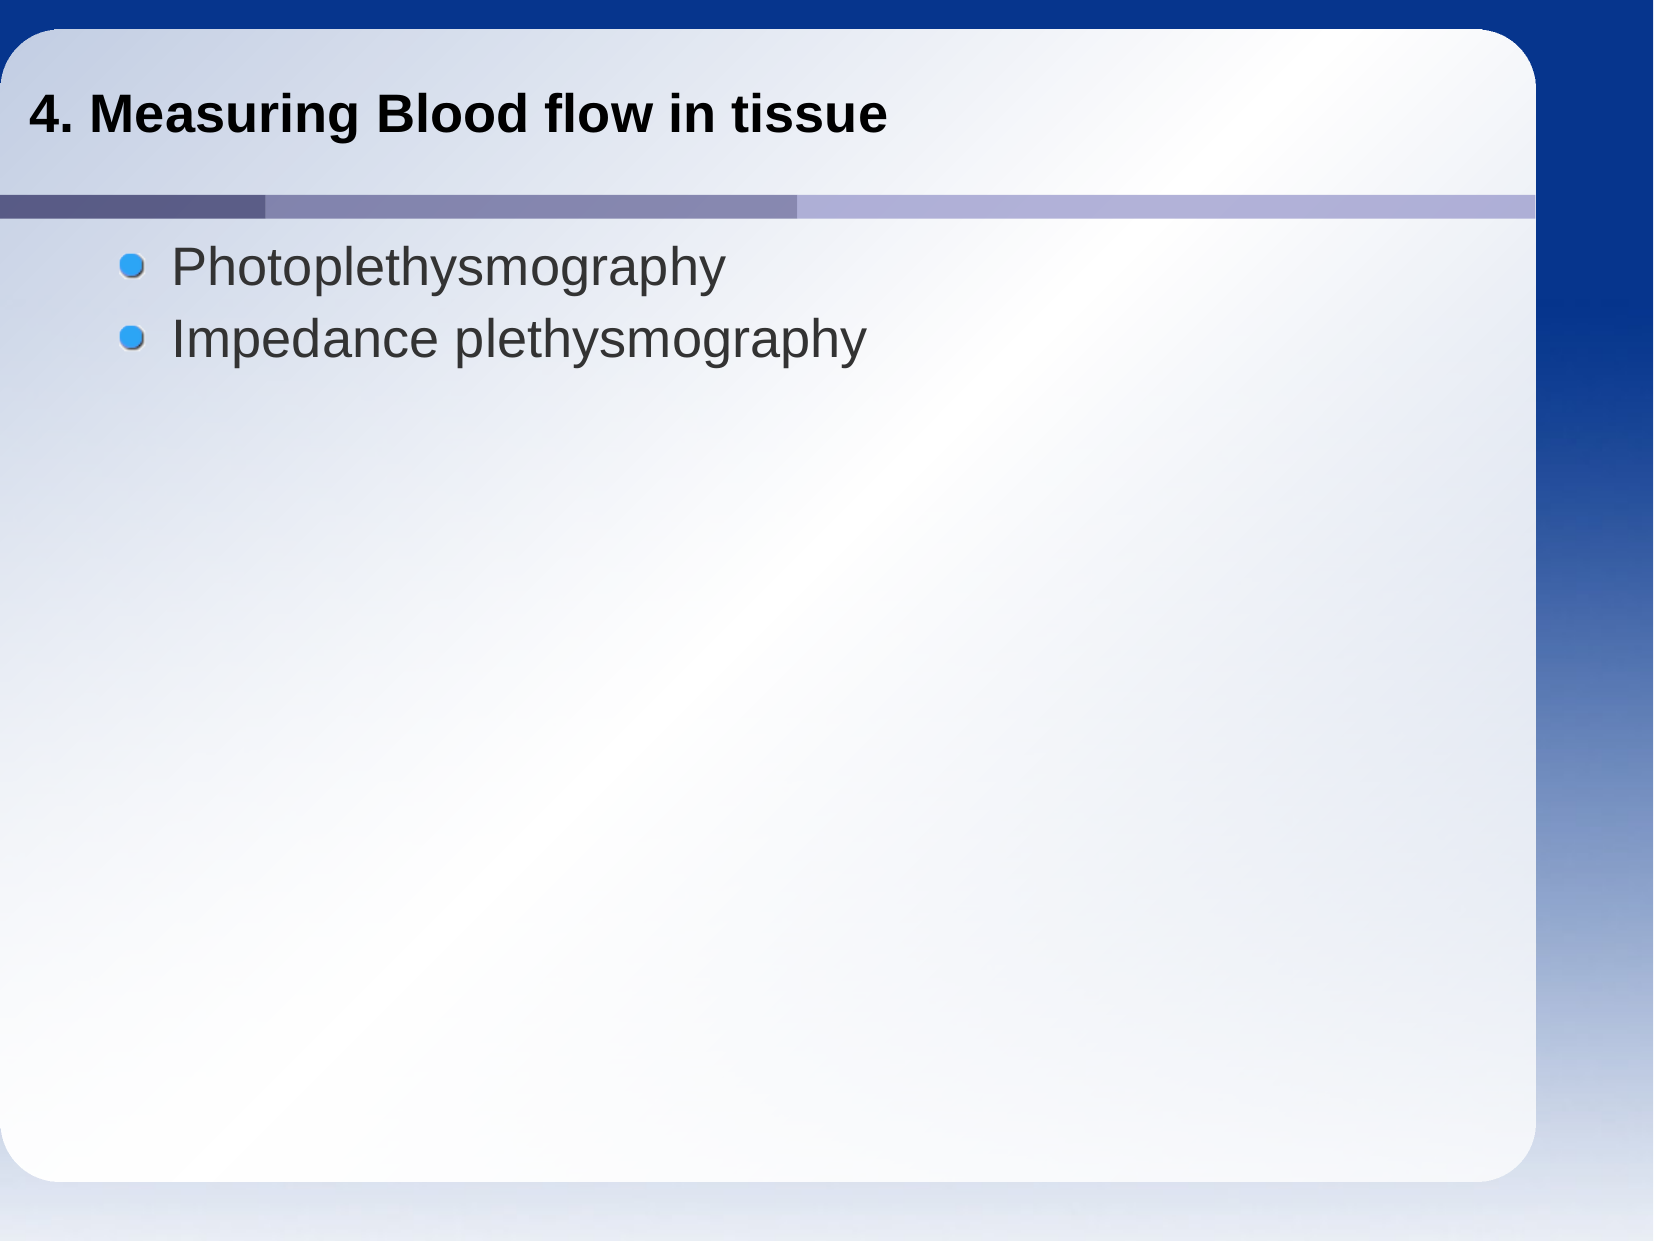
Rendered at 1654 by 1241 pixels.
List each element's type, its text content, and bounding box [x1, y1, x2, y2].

picture [0, 0, 1654, 1241]
list Photoplethysmography Impedance plethysmography [29, 236, 1506, 1152]
title 4. Measuring Blood flow in tissue [29, 49, 1506, 178]
